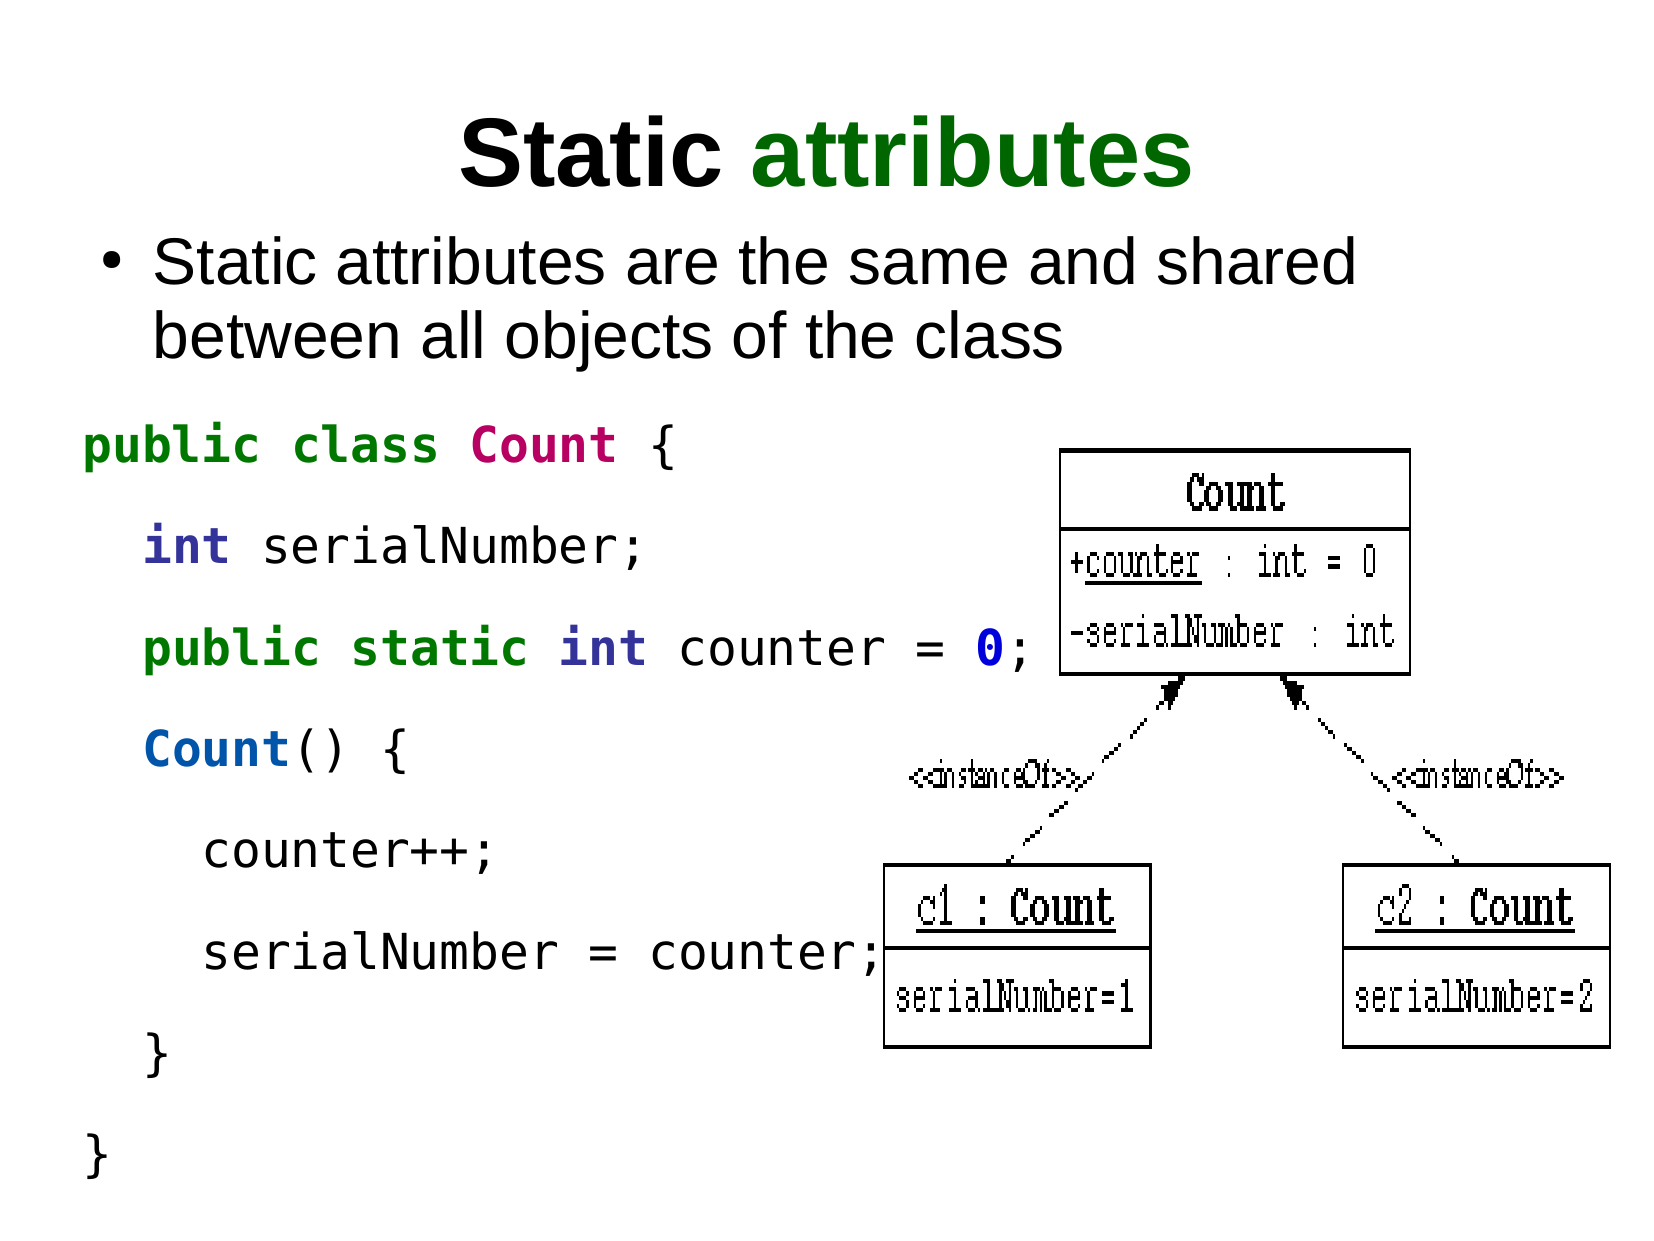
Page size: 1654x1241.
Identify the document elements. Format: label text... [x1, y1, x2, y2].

title Static attributes [82, 83, 1571, 223]
picture [1538, 395, 1645, 1079]
list Static attributes are the same and shared between all objects of the class public class Count { int serialNumber; public static int counter = 0; Count() { counter++; serialNumber = counter; } } [82, 225, 1538, 1186]
